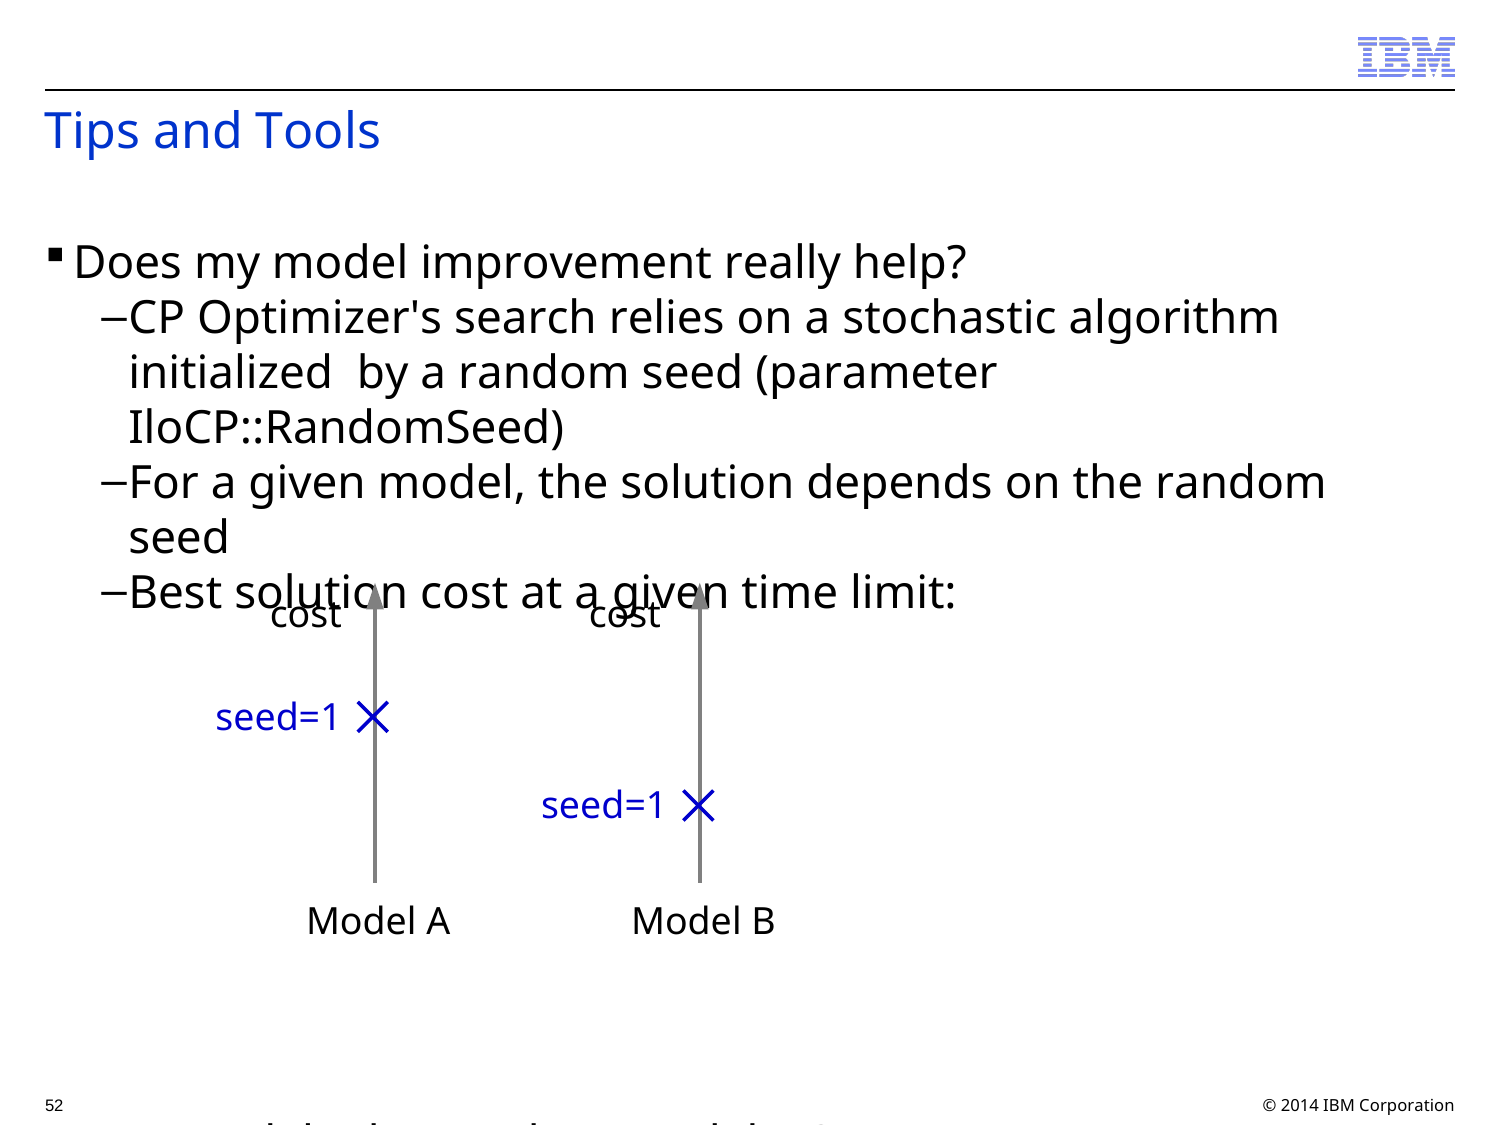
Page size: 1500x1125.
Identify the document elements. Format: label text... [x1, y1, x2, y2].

text_box seed=1 [200, 685, 355, 746]
text_box cost [255, 582, 354, 643]
text_box Model A [291, 889, 459, 950]
picture [1358, 37, 1455, 77]
text_box Model B [616, 889, 784, 950]
text_box seed=1 [526, 774, 681, 834]
list Does my model improvement really help? CP Optimizer's search relies on a stochastic algorithm initialized by a random seed (parameter IloCP::RandomSeed) For a given model, the solution depends on the random seed Best solution cost at a given time limit: Is model B better than model A ? Yes [29, 224, 1426, 1121]
title Tips and Tools [29, 97, 1500, 203]
text_box cost [573, 582, 673, 643]
